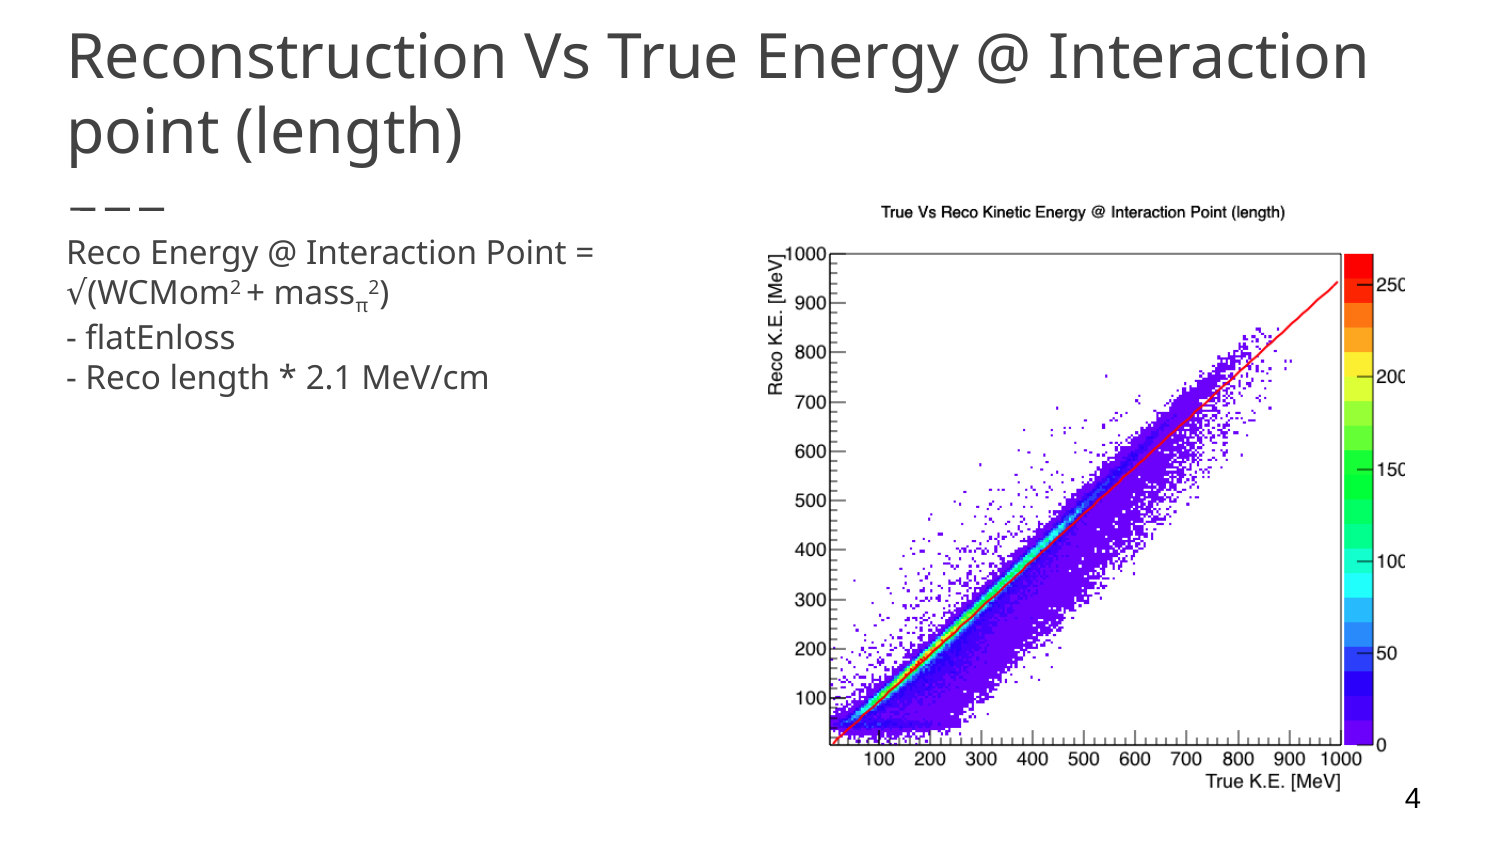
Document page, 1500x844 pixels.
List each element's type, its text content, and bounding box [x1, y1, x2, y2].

slide_number <number> [1389, 764, 1480, 830]
title Reconstruction Vs True Energy @ Interaction point (length) [51, 61, 1449, 182]
list Reco Energy @ Interaction Point = √(WCMom2 + massπ2) - flatEnloss - Reco length * 2.1 MeV/cm [51, 215, 743, 725]
picture [767, 193, 1405, 807]
